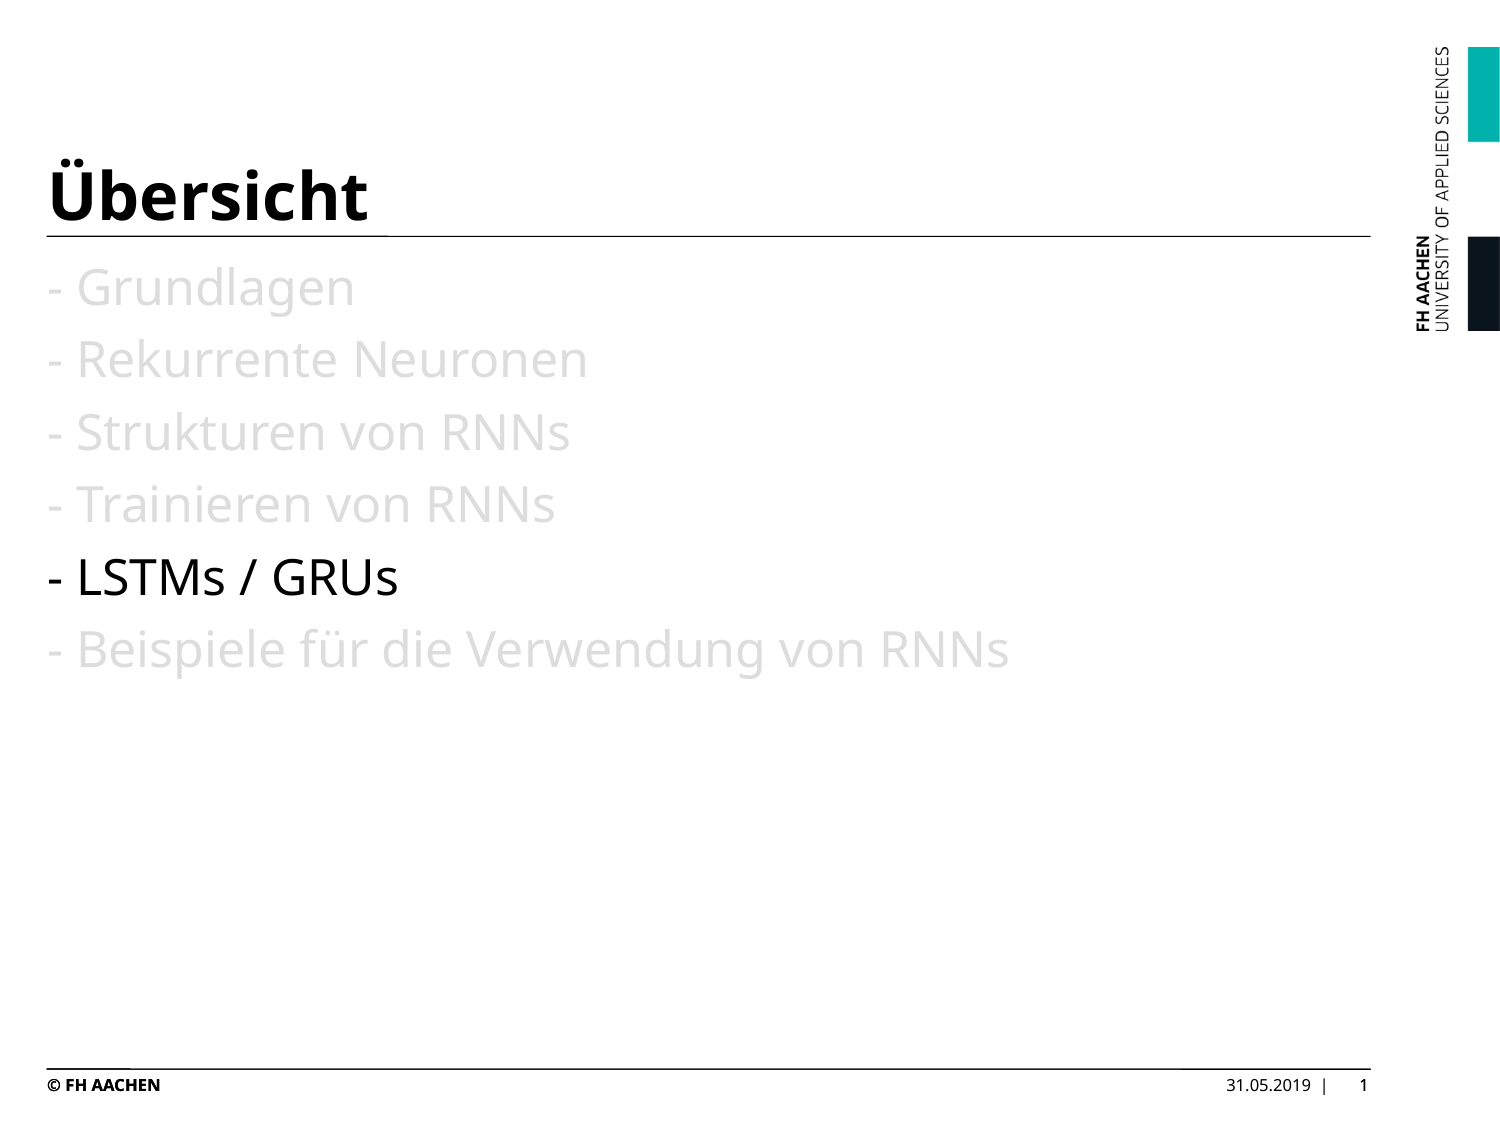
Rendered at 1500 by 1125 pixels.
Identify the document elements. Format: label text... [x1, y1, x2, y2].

text_box <Foliennummer> [1319, 1074, 1369, 1095]
picture [1404, 47, 1500, 331]
text_box © FH AACHEN [47, 1074, 988, 1095]
list - Grundlagen - Rekurrente Neuronen - Strukturen von RNNs - Trainieren von RNNs - LSTMs / GRUs - Beispiele für die Verwendung von RNNs [47, 255, 1371, 1047]
title Übersicht [47, 153, 1371, 237]
